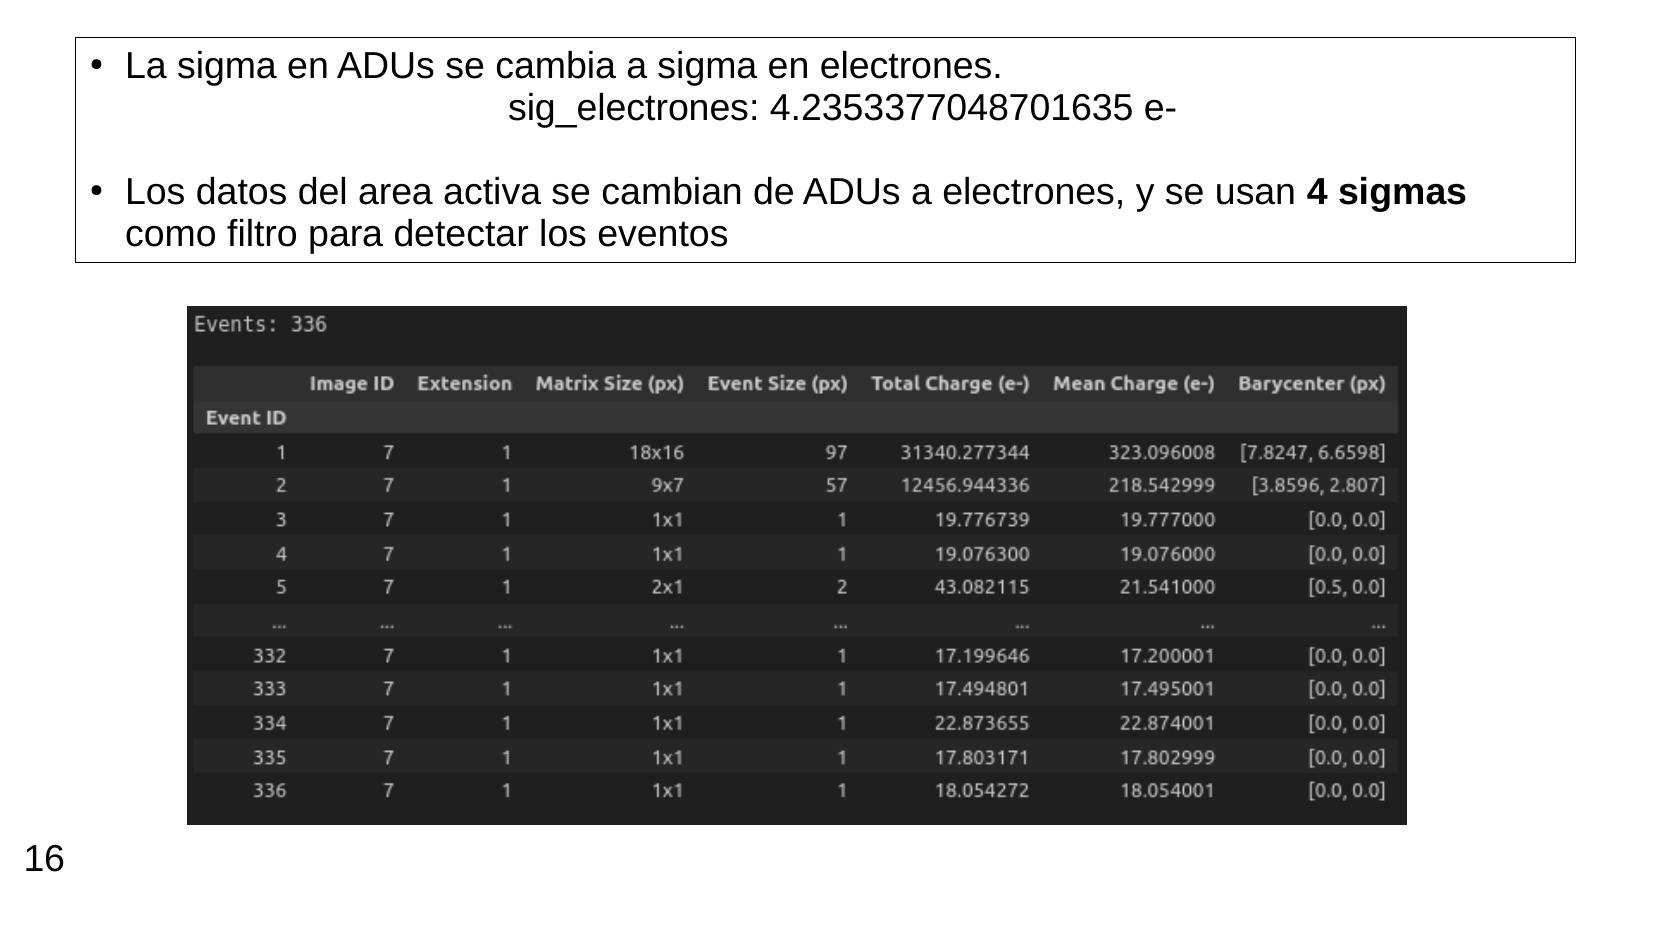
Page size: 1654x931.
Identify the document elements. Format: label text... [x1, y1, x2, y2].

picture [187, 306, 1407, 826]
text_box <number> [8, 829, 638, 901]
text_box La sigma en ADUs se cambia a sigma en electrones. sig_electrones: 4.2353377048701635 e- Los datos del area activa se cambian de ADUs a electrones, y se usan 4 sigmas como filtro para detectar los eventos [75, 37, 1576, 263]
